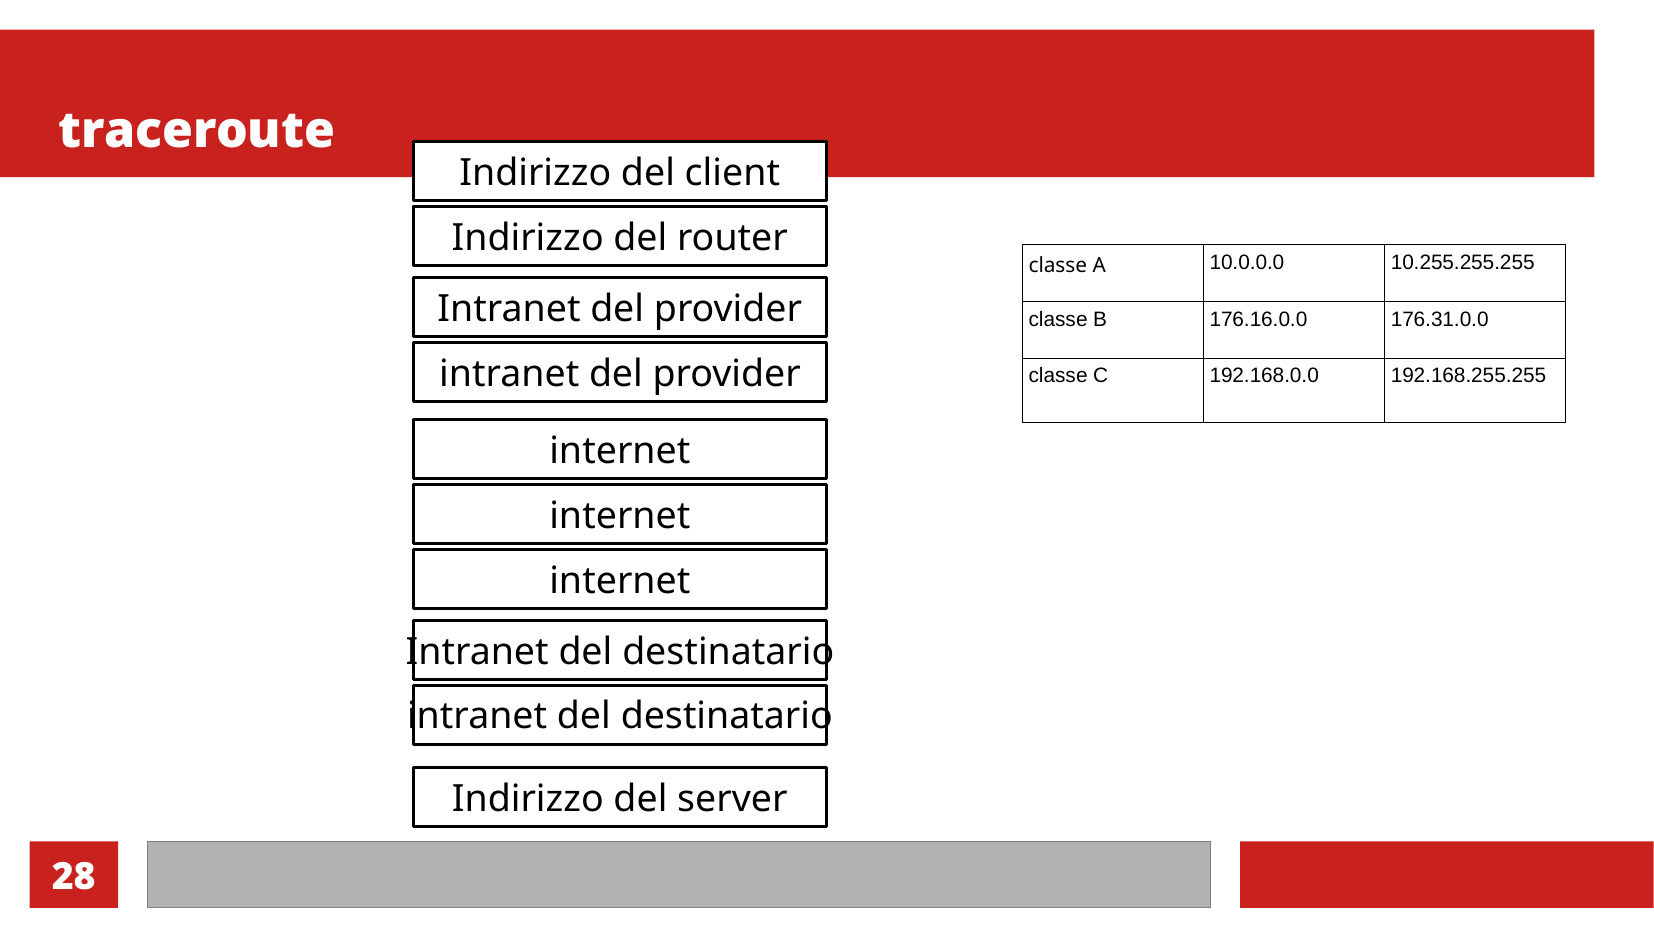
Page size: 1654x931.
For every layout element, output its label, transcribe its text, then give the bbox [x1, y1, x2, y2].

table_cell classe B [1023, 302, 1203, 358]
table_header classe A [1023, 245, 1203, 301]
table_cell 176.31.0.0 [1385, 302, 1565, 358]
table_cell 192.168.255.255 [1385, 359, 1565, 422]
text_box internet [413, 484, 827, 544]
table_cell 176.16.0.0 [1204, 302, 1384, 358]
text_box Intranet del provider [413, 277, 827, 337]
table_header 10.255.255.255 [1385, 245, 1565, 301]
text_box internet [413, 419, 827, 479]
text_box Indirizzo del router [413, 206, 827, 266]
text_box Indirizzo del server [413, 767, 827, 827]
title traceroute [59, 44, 1595, 163]
text_box intranet del provider [413, 342, 827, 402]
table_cell 192.168.0.0 [1204, 359, 1384, 422]
text_box Indirizzo del client [413, 141, 827, 201]
table_header 10.0.0.0 [1204, 245, 1384, 301]
text_box internet [413, 549, 827, 609]
table_cell classe C [1023, 359, 1203, 422]
text_box Intranet del destinatario [413, 620, 827, 680]
text_box intranet del destinatario [413, 685, 827, 745]
